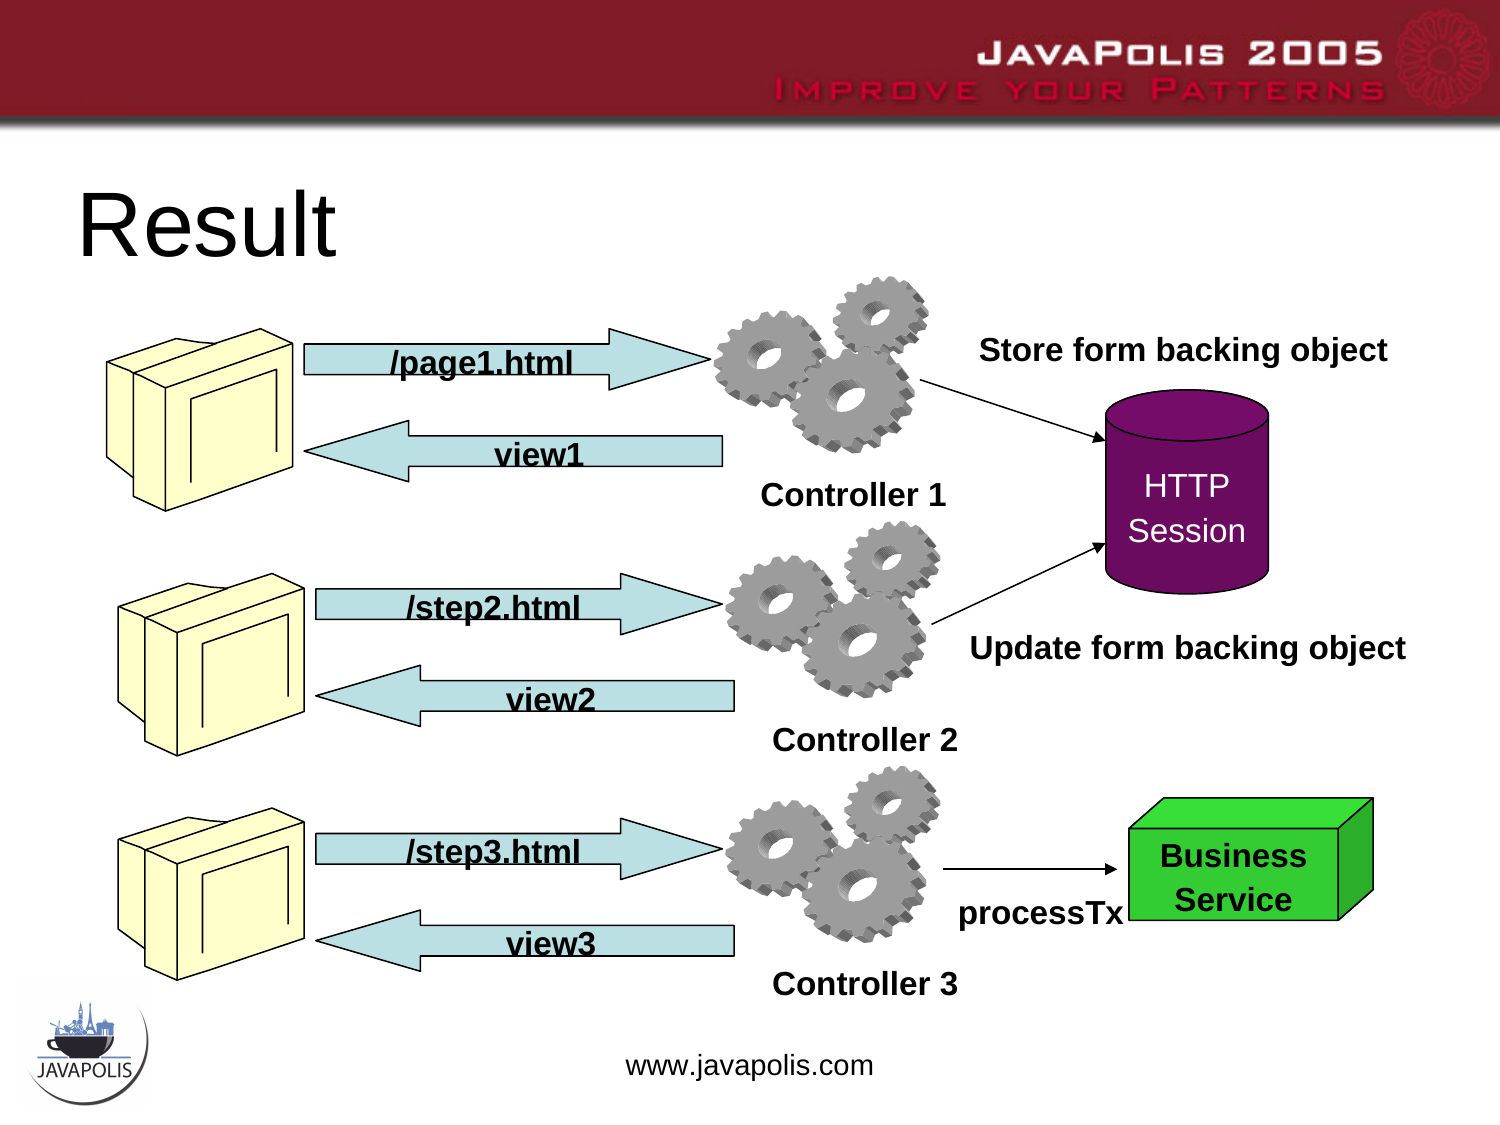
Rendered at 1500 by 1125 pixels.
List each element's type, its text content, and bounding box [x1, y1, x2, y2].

text_box [359, 420, 409, 435]
text_box /step3.html [315, 833, 672, 865]
picture [722, 757, 944, 951]
text_box [620, 818, 670, 833]
text_box Controller 1 [745, 461, 948, 507]
text_box [118, 573, 305, 756]
text_box [620, 865, 669, 880]
picture [20, 976, 149, 1106]
text_box view3 [368, 925, 735, 956]
text_box [358, 467, 409, 482]
text_box [672, 588, 722, 620]
text_box Business Service [1129, 828, 1339, 921]
text_box [106, 328, 293, 512]
text_box [118, 808, 305, 981]
text_box HTTP Session [1105, 440, 1269, 569]
text_box view1 [356, 435, 723, 467]
text_box [620, 573, 669, 588]
text_box [304, 435, 356, 467]
text_box [620, 620, 670, 635]
text_box [1129, 797, 1374, 920]
text_box [1105, 389, 1269, 440]
text_box [369, 665, 421, 680]
text_box /step2.html [315, 588, 672, 620]
text_box Update form backing object [954, 614, 1162, 660]
picture [722, 512, 944, 707]
text_box Store form backing object [963, 316, 1180, 403]
text_box processTx [943, 879, 1126, 925]
text_box Controller 2 [757, 706, 960, 752]
title Result [76, 148, 1424, 279]
text_box [609, 375, 659, 390]
text_box [672, 833, 722, 865]
text_box [660, 344, 710, 375]
text_box /page1.html [304, 343, 660, 375]
picture [710, 267, 932, 462]
text_box [609, 328, 657, 343]
text_box Controller 3 [757, 950, 960, 996]
text_box [315, 925, 421, 972]
text_box [315, 680, 368, 712]
text_box [369, 910, 421, 925]
text_box [370, 712, 421, 727]
picture [0, 0, 1500, 140]
text_box [1105, 569, 1269, 594]
text_box view2 [368, 680, 735, 712]
